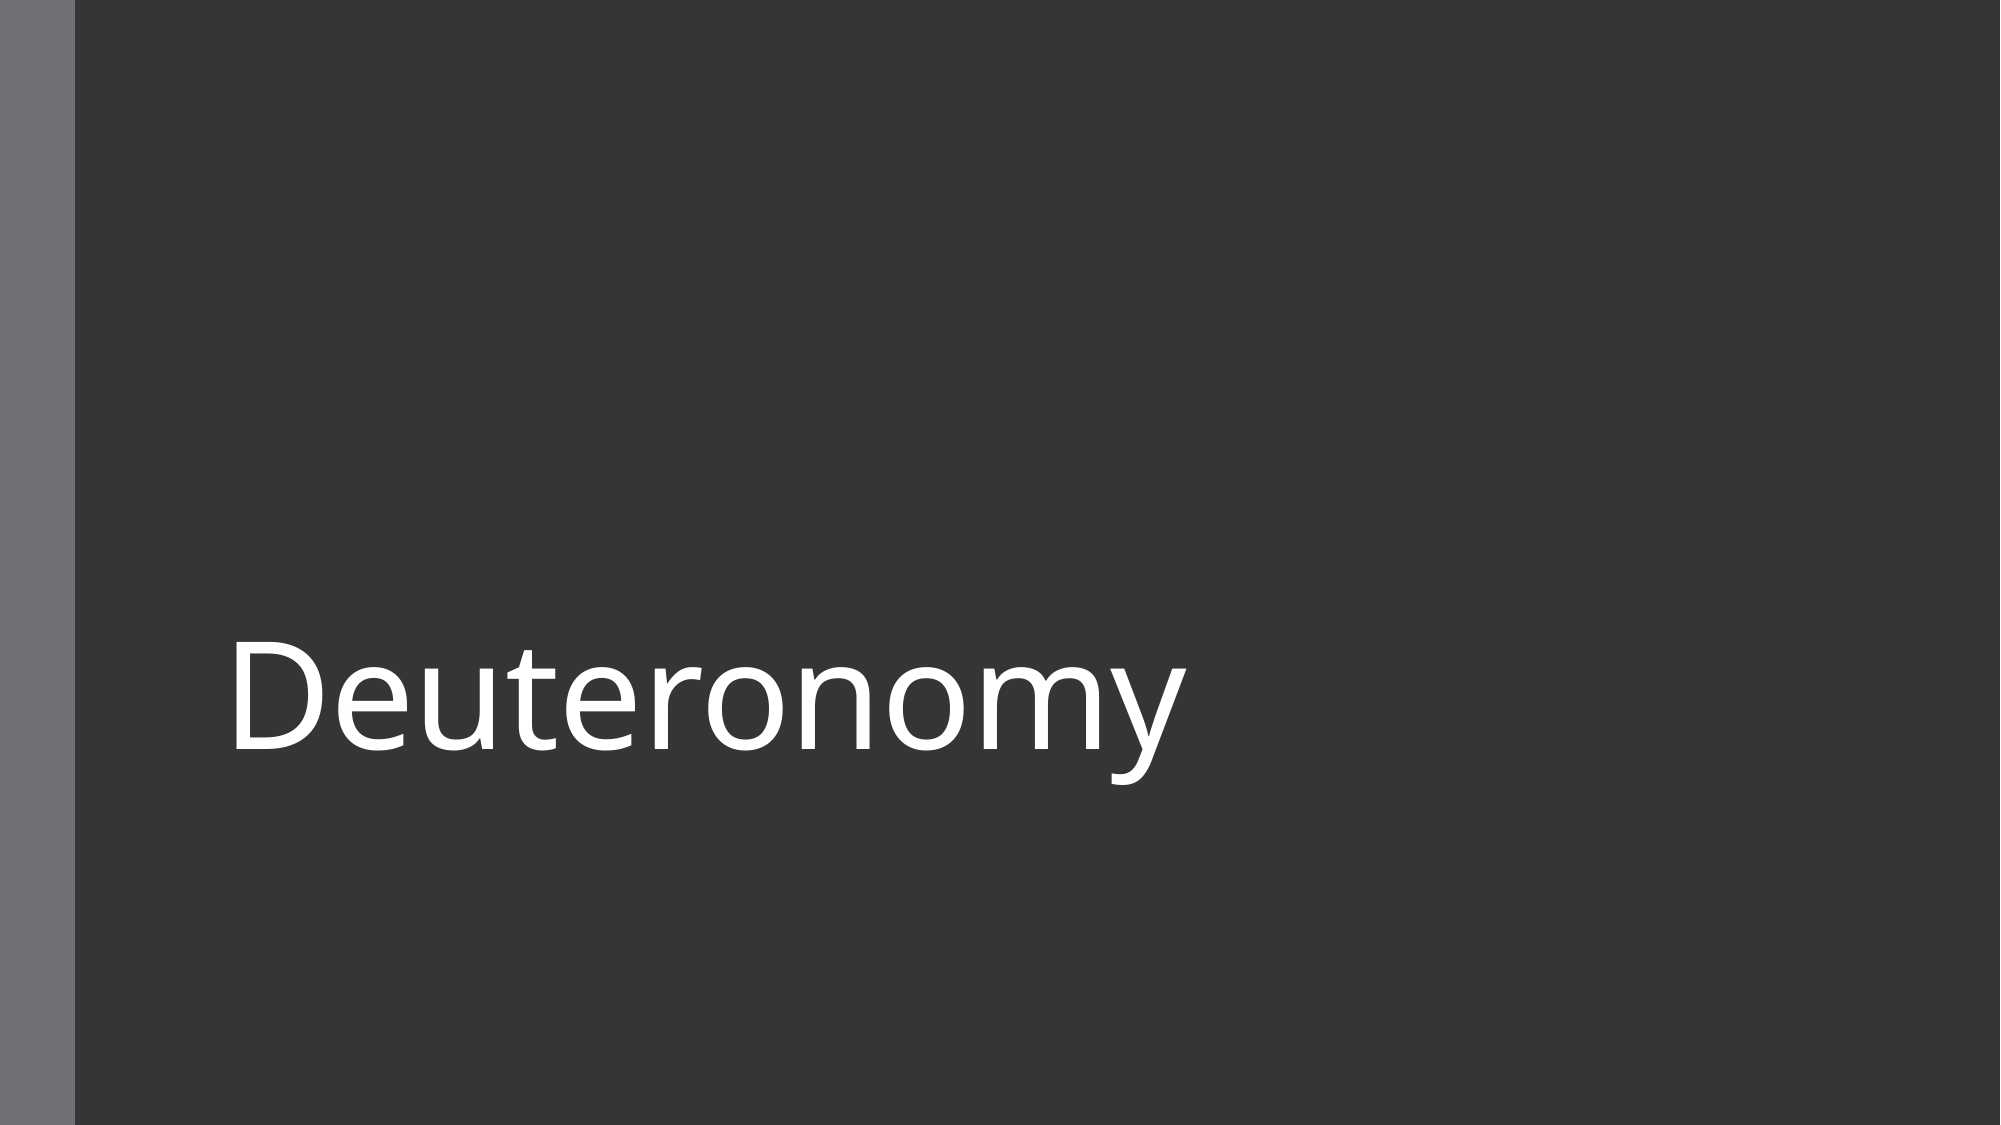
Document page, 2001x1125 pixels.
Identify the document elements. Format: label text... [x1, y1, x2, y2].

title Deuteronomy [206, 124, 1752, 788]
